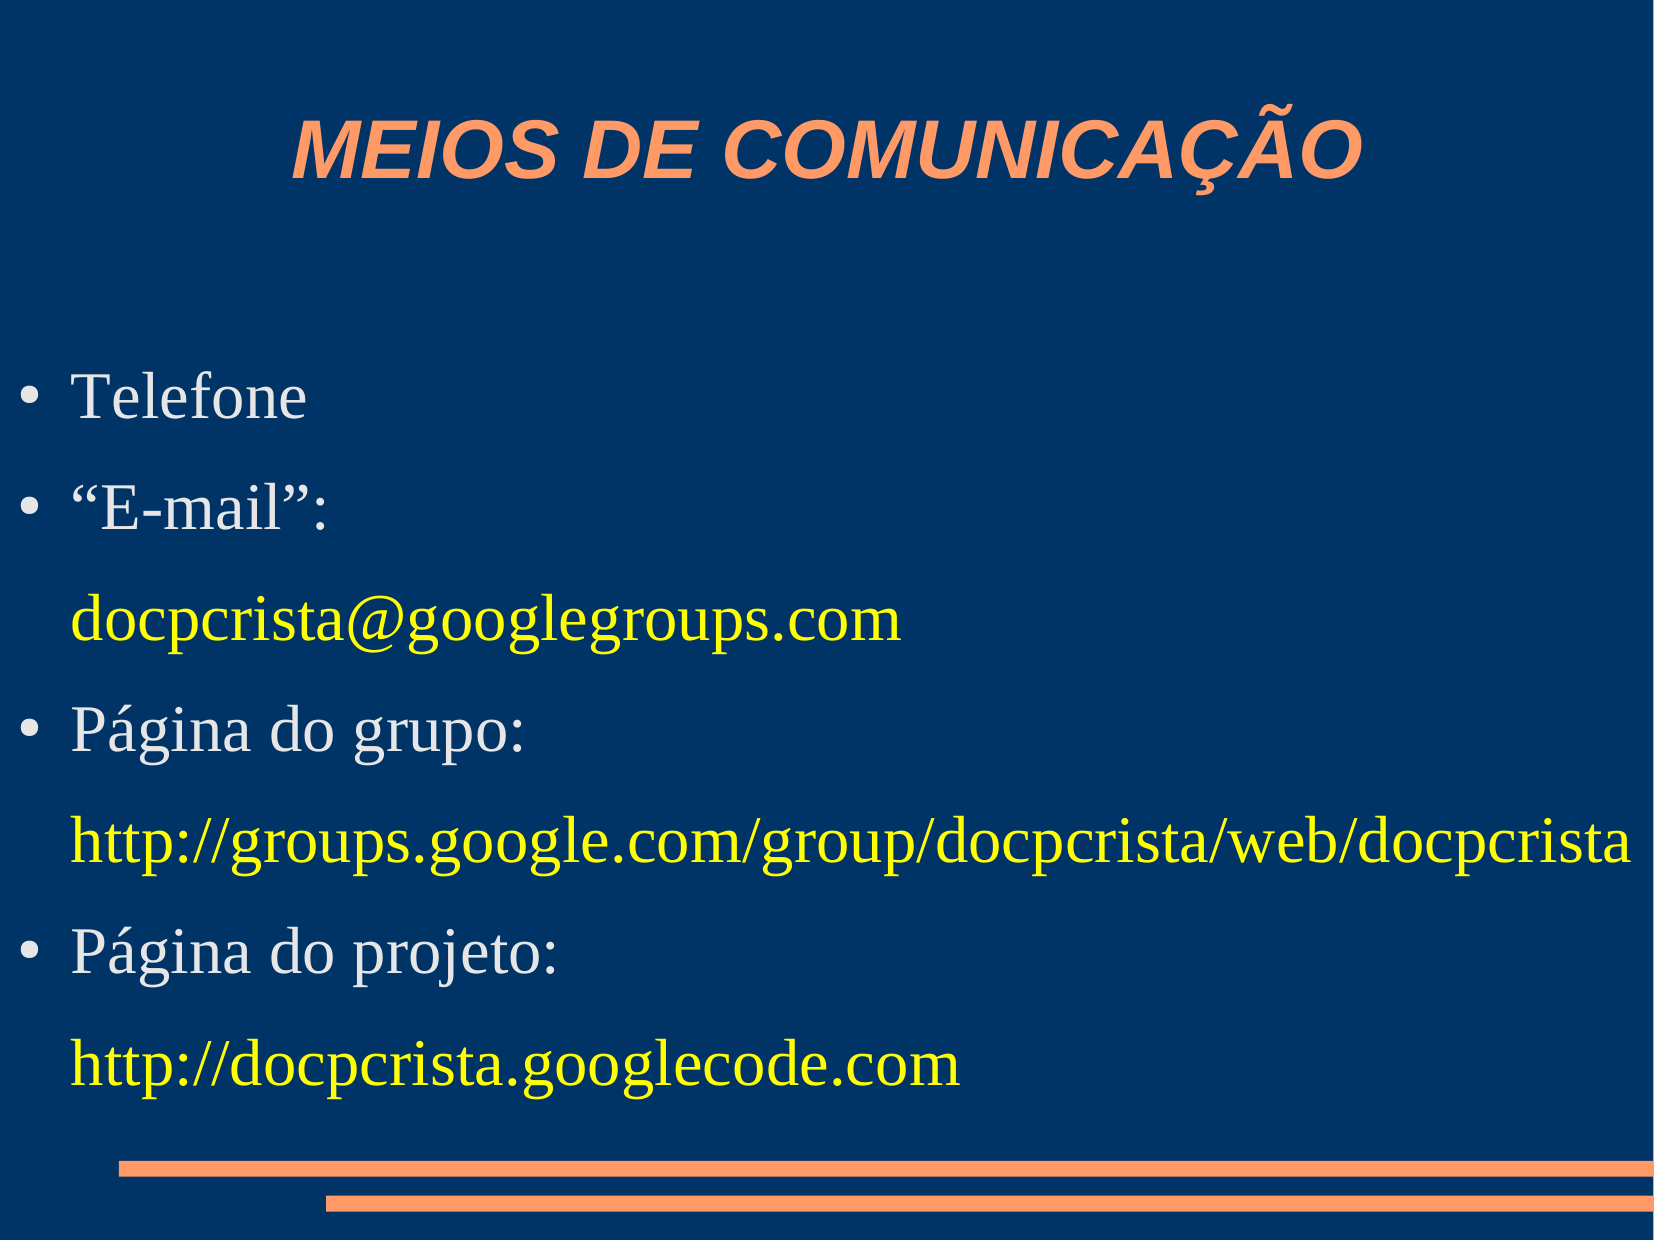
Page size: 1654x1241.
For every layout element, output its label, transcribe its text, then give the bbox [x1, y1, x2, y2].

title MEIOS DE COMUNICAÇÃO [121, 46, 1534, 254]
list Telefone “E-mail”: docpcrista@googlegroups.com Página do grupo: http://groups.google.com/group/docpcrista/web/docpcrista Página do projeto: http://docpcrista.googlecode.com [0, 322, 1654, 1141]
